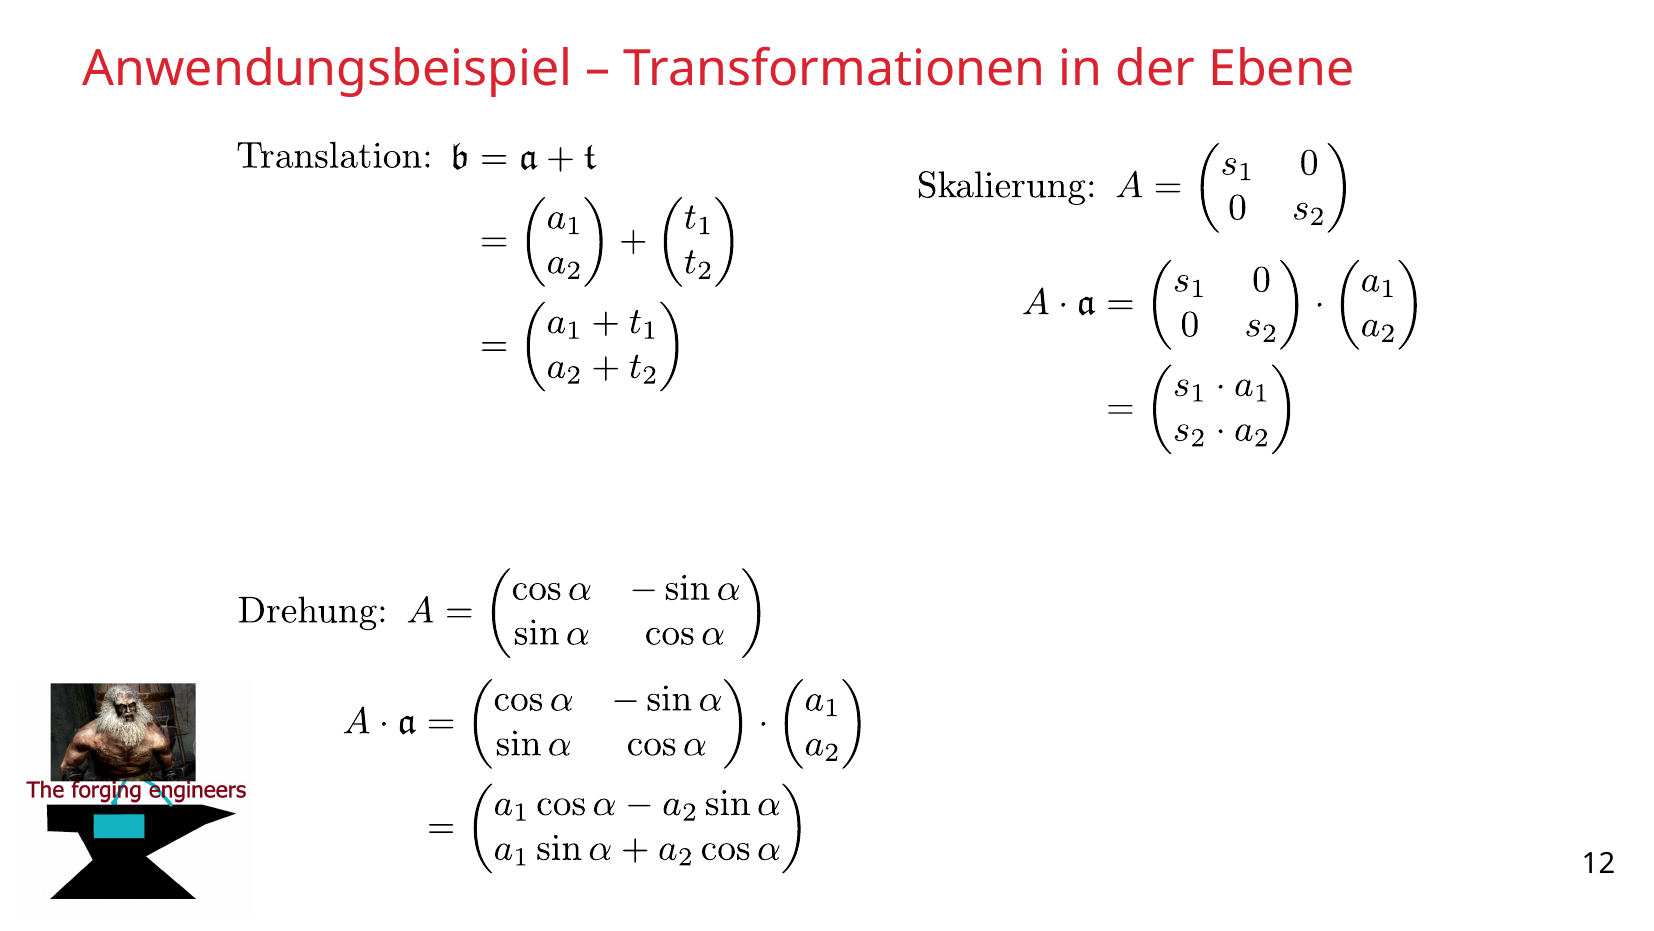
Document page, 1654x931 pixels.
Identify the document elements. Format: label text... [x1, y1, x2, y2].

picture [1021, 260, 1417, 455]
picture [236, 141, 430, 169]
picture [342, 679, 861, 874]
picture [915, 141, 1348, 235]
picture [236, 566, 762, 660]
picture [17, 679, 254, 916]
picture [448, 141, 735, 393]
title Anwendungsbeispiel – Transformationen in der Ebene [82, 37, 1571, 95]
